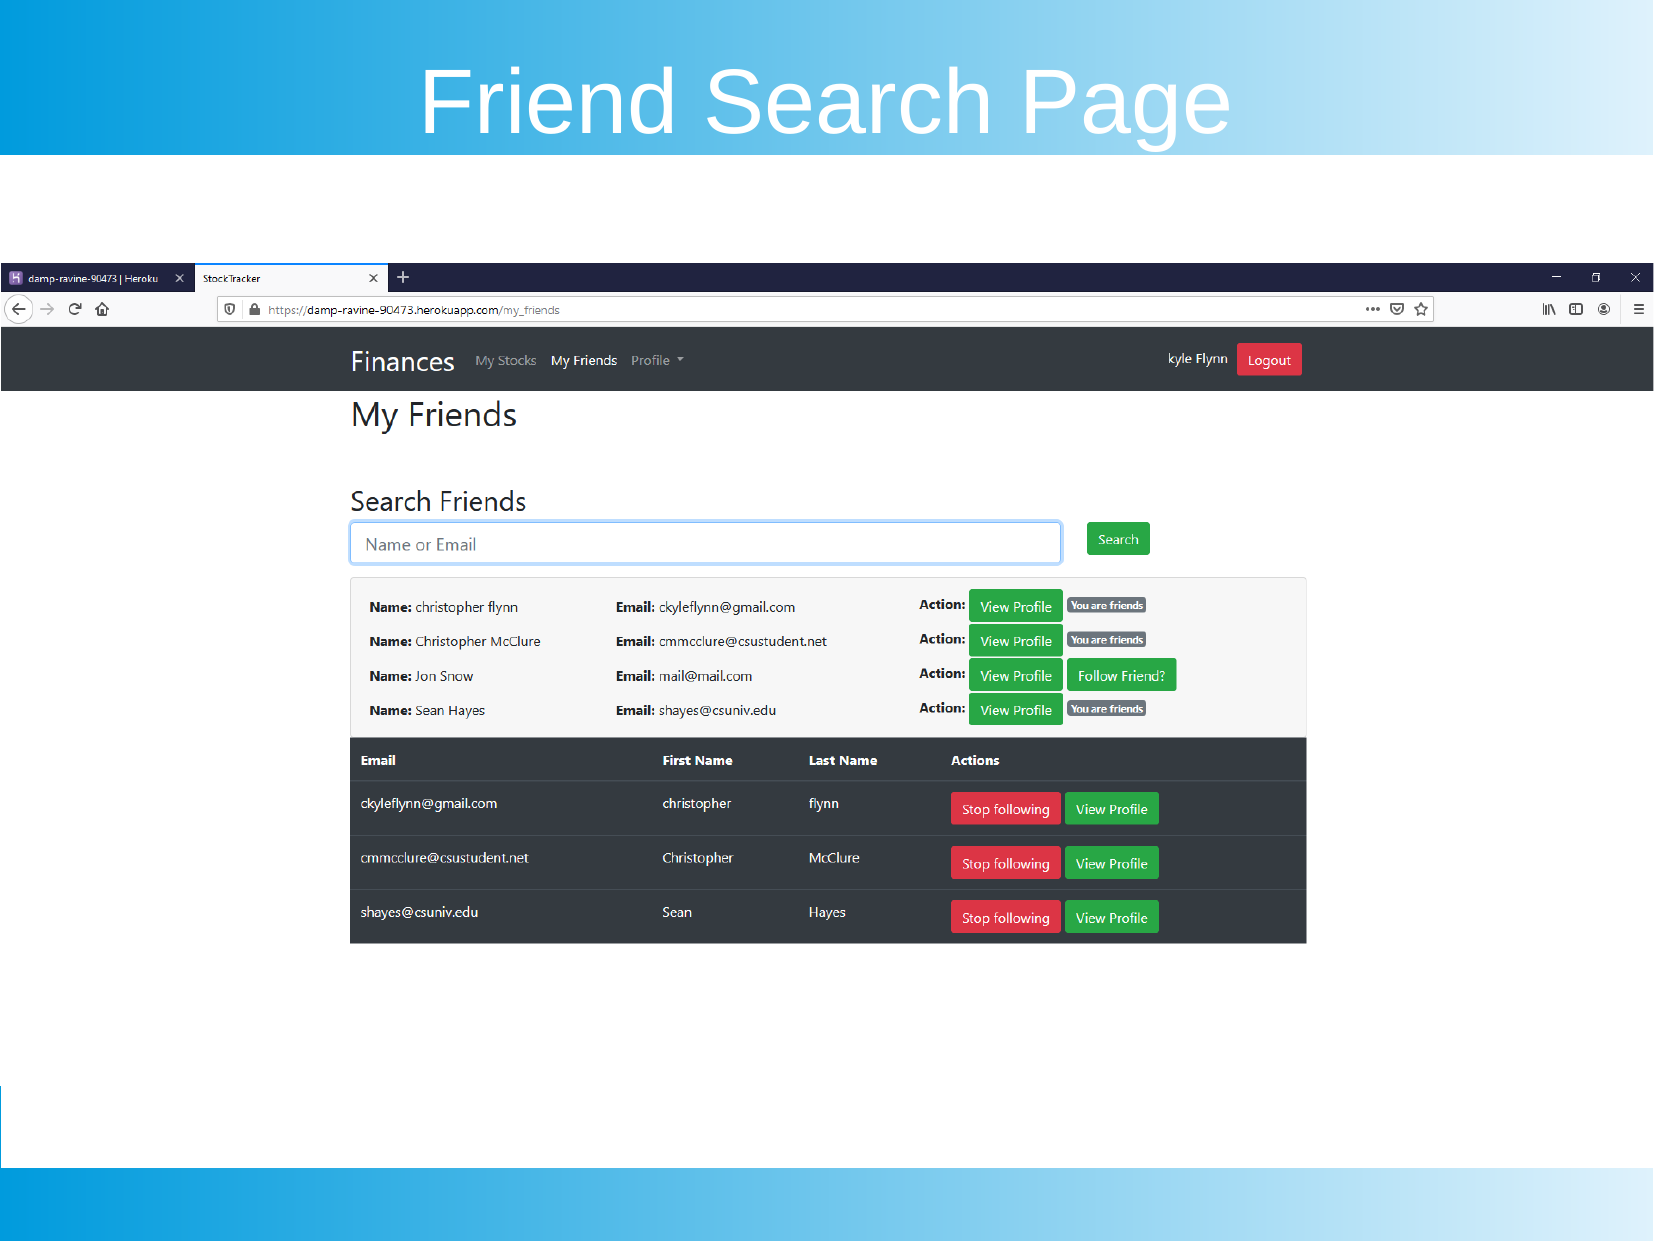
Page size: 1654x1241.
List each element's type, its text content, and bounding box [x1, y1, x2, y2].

title Friend Search Page [82, 49, 1571, 155]
picture [1, 263, 1654, 1241]
